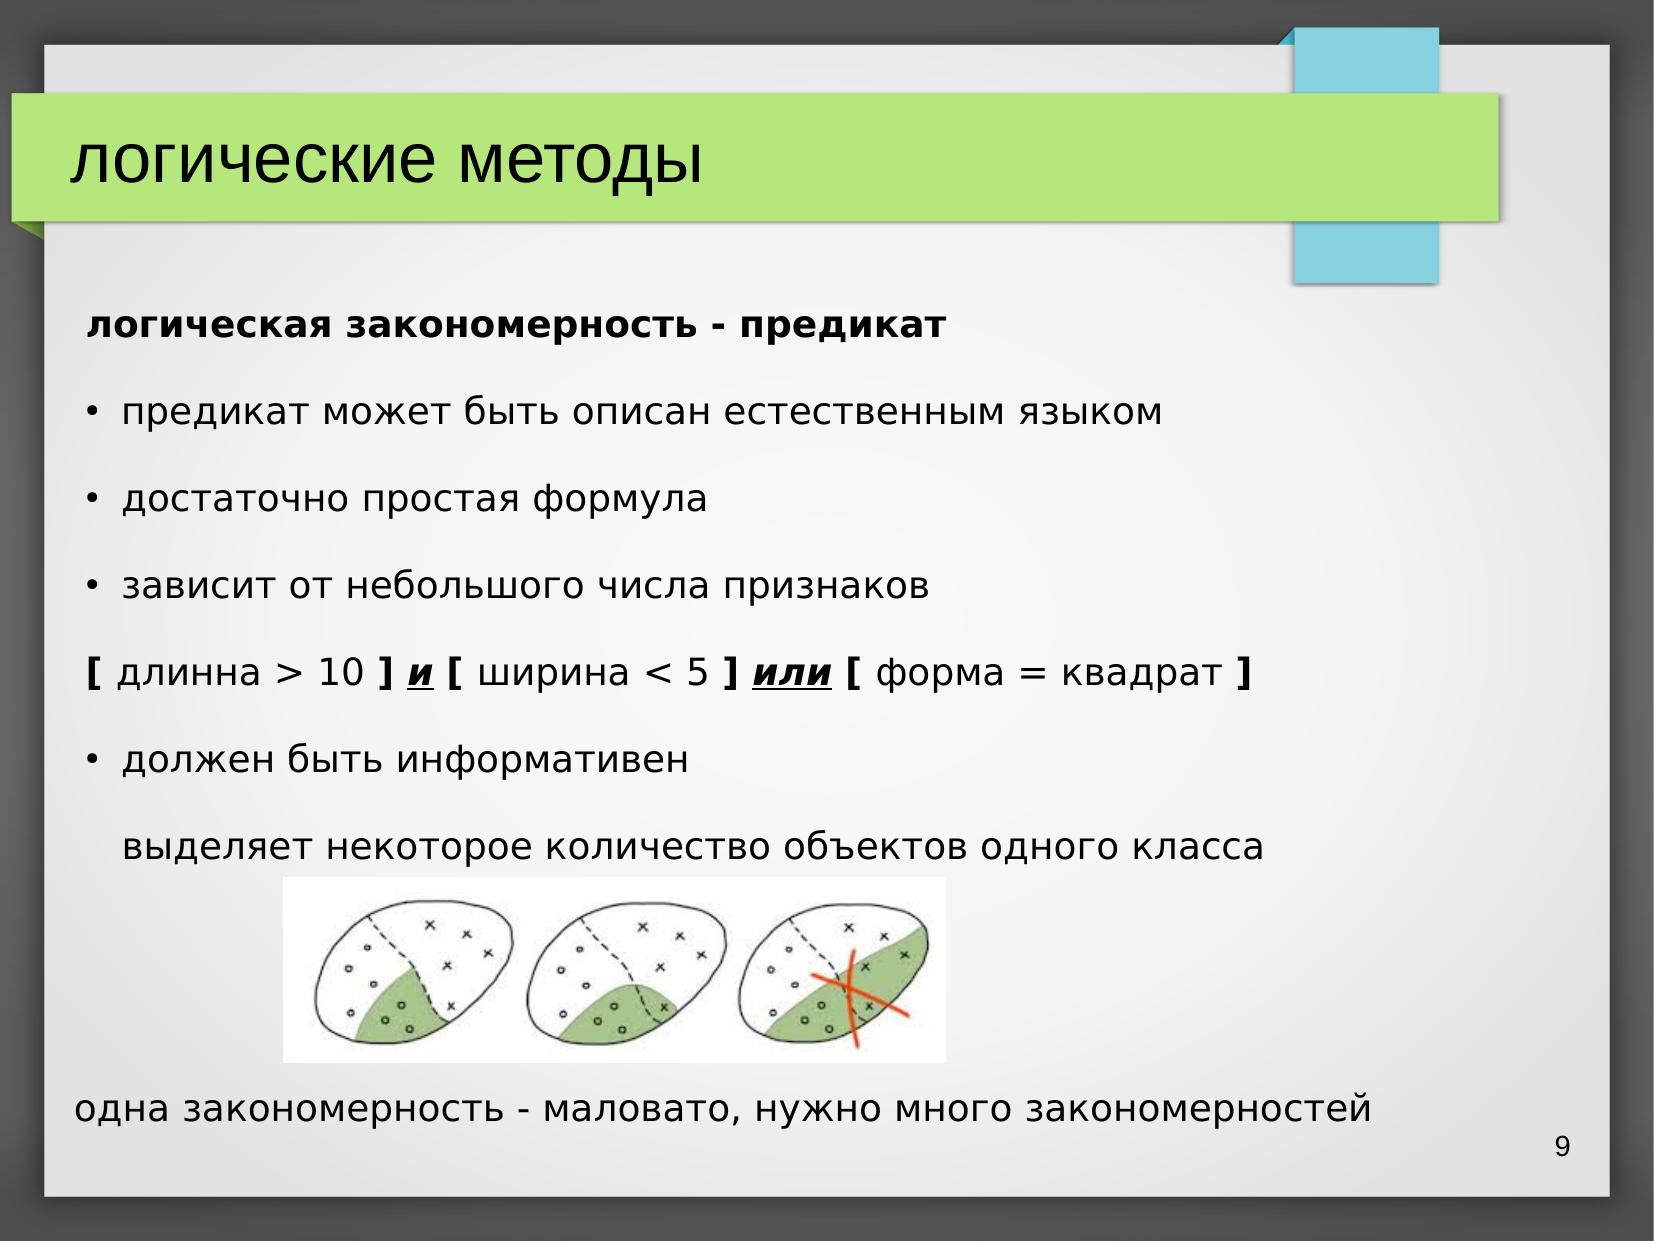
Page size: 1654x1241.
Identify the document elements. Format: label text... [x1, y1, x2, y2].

text_box одна закономерность - маловато, нужно много закономерностей [59, 1079, 1548, 1146]
title логические методы [70, 118, 1205, 199]
picture [0, 0, 1654, 1241]
text_box логическая закономерность - предикат предикат может быть описан естественным языком достаточно простая формула зависит от небольшого числа признаков [ длинна > 10 ] и [ ширина < 5 ] или [ форма = квадрат ] должен быть информативен выделяет некоторое количество объектов одного класса [70, 295, 1312, 876]
